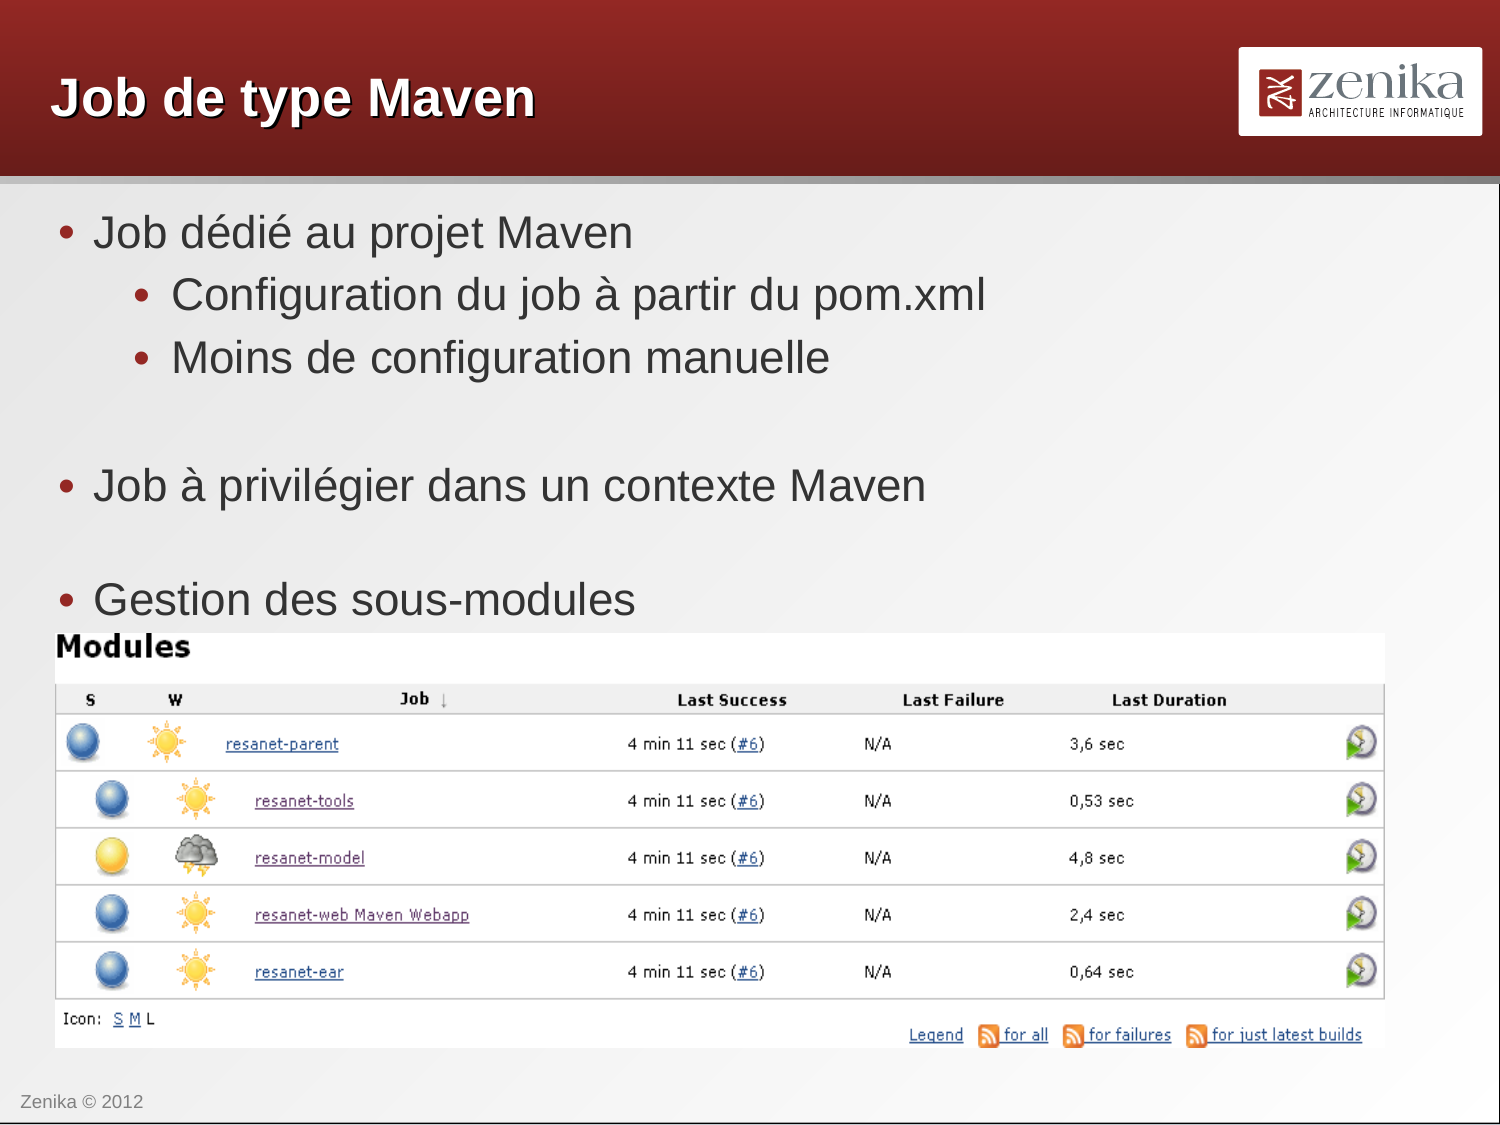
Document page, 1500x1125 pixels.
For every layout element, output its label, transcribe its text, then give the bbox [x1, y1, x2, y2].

picture [55, 633, 1385, 1048]
list Job dédié au projet Maven Configuration du job à partir du pom.xml Moins de configuration manuelle Job à privilégier dans un contexte Maven Gestion des sous-modules [59, 206, 1444, 1036]
title Job de type Maven [50, 15, 1206, 180]
picture [1257, 58, 1464, 125]
